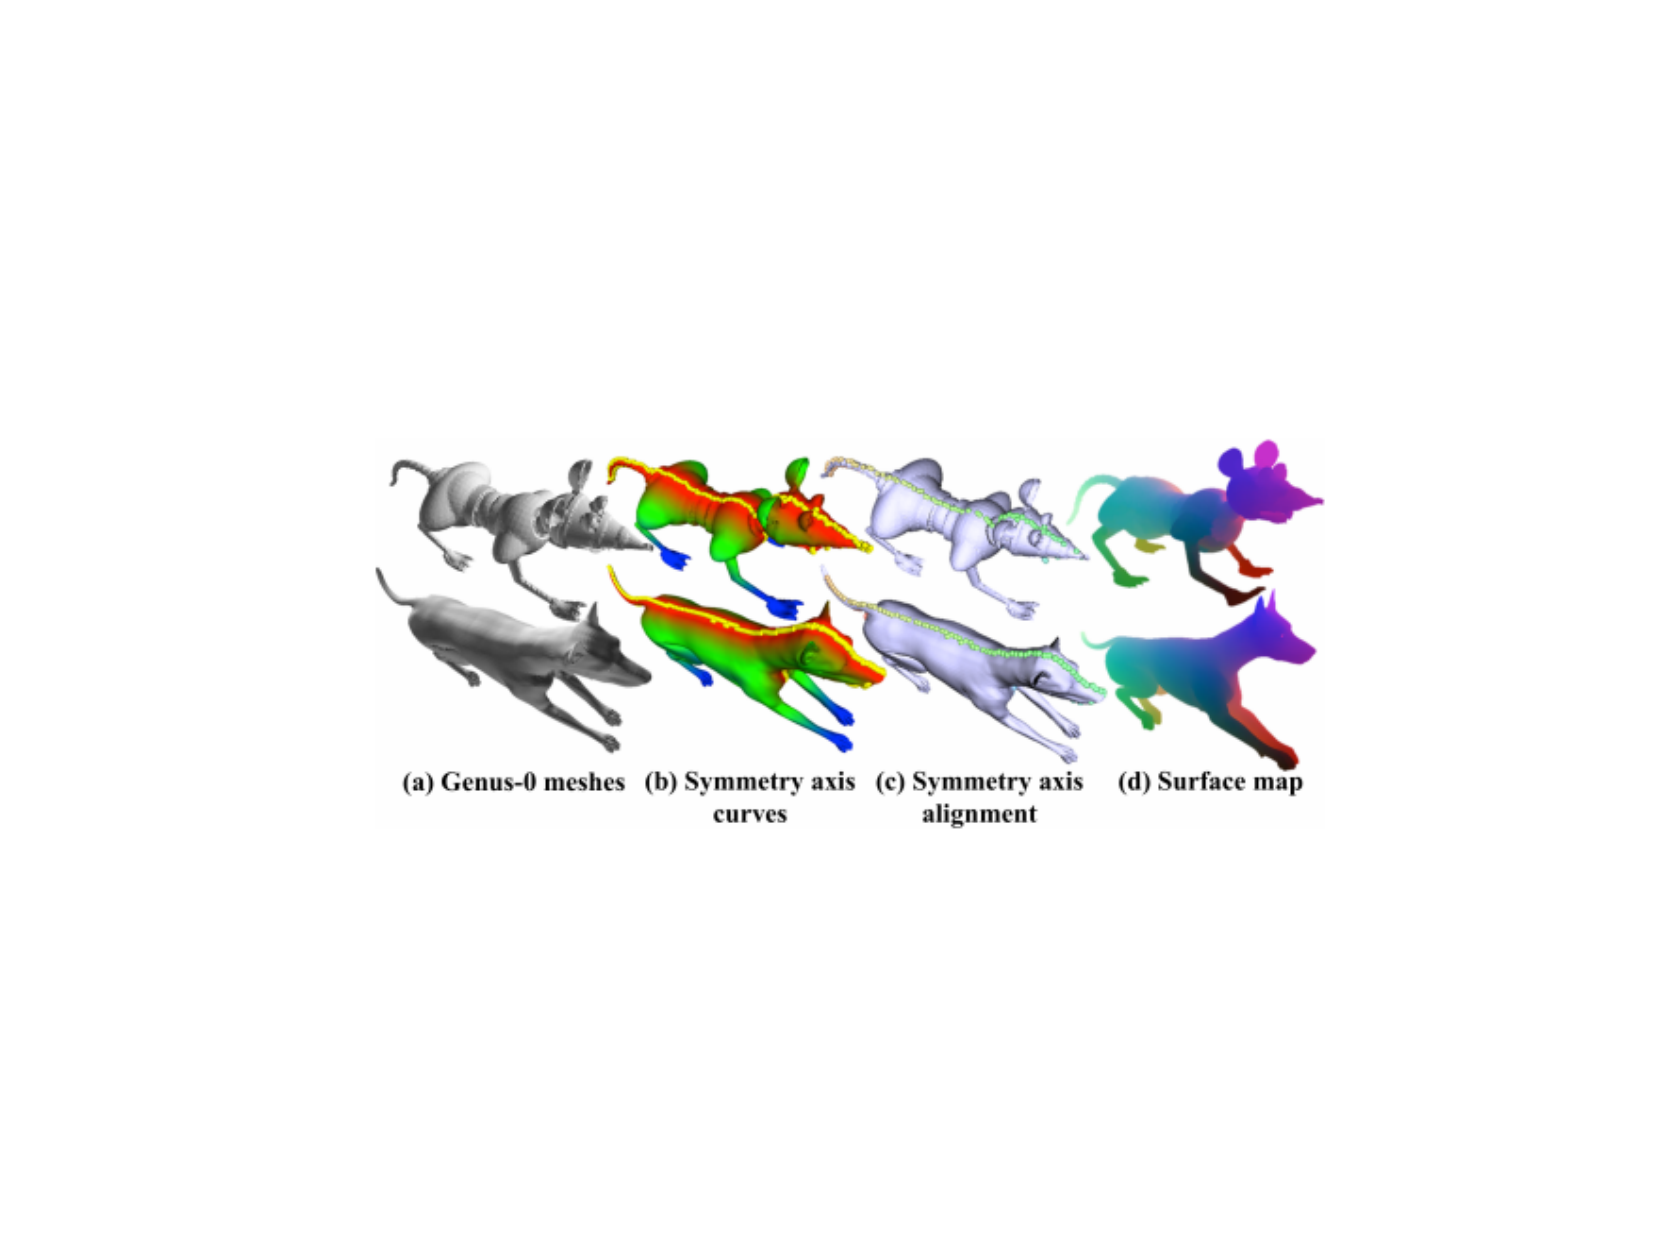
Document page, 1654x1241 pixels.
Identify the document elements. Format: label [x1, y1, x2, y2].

picture [365, 434, 1340, 841]
